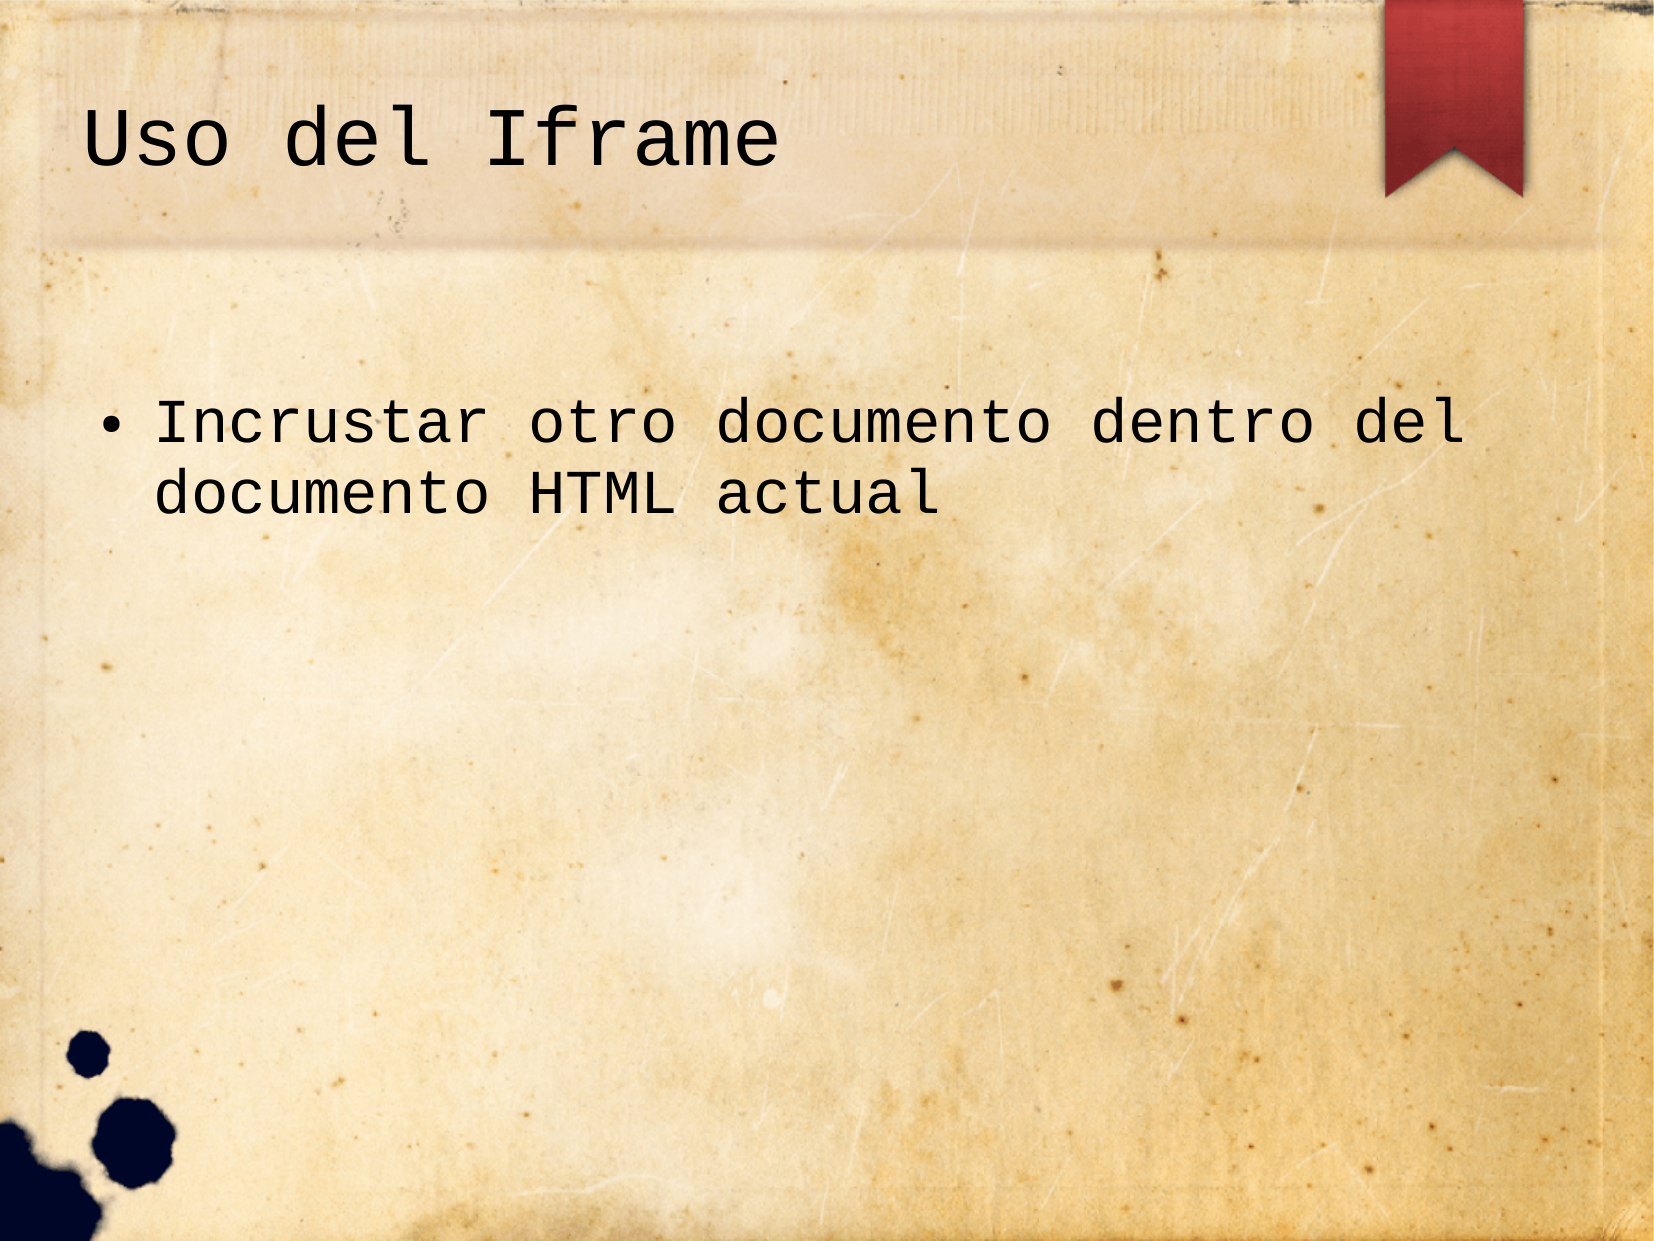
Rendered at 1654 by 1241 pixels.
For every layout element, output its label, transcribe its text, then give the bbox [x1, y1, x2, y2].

title Uso del Iframe [82, 49, 1347, 237]
picture [0, 0, 1654, 1241]
list Incrustar otro documento dentro del documento HTML actual [82, 290, 1538, 1010]
